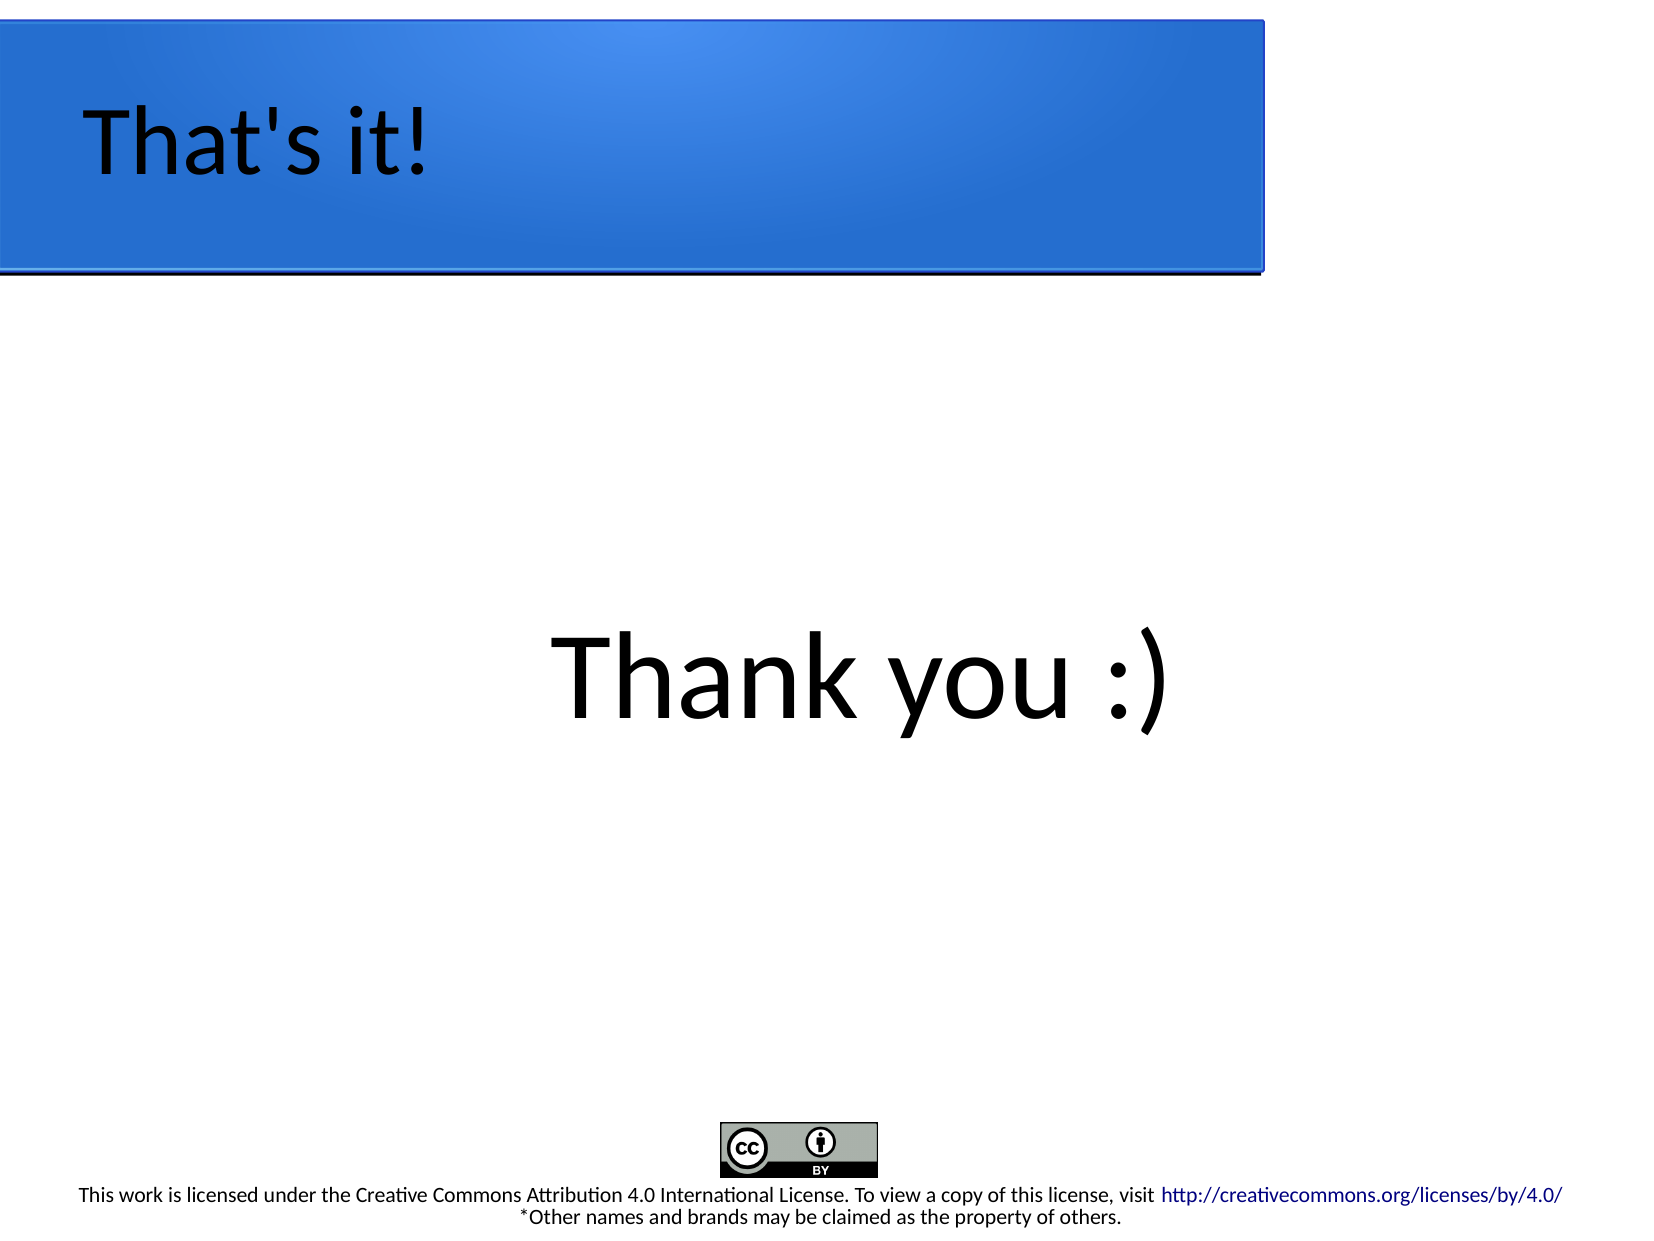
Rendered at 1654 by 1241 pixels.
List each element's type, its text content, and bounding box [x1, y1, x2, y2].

text_box This work is licensed under the Creative Commons Attribution 4.0 International License. To view a copy of this license, visit http://creativecommons.org/licenses/by/4.0/ *Other names and brands may be claimed as the property of others. [11, 1174, 1630, 1241]
picture [720, 1122, 878, 1174]
list Thank you :) [82, 570, 1571, 804]
title That's it! [82, 47, 1235, 252]
